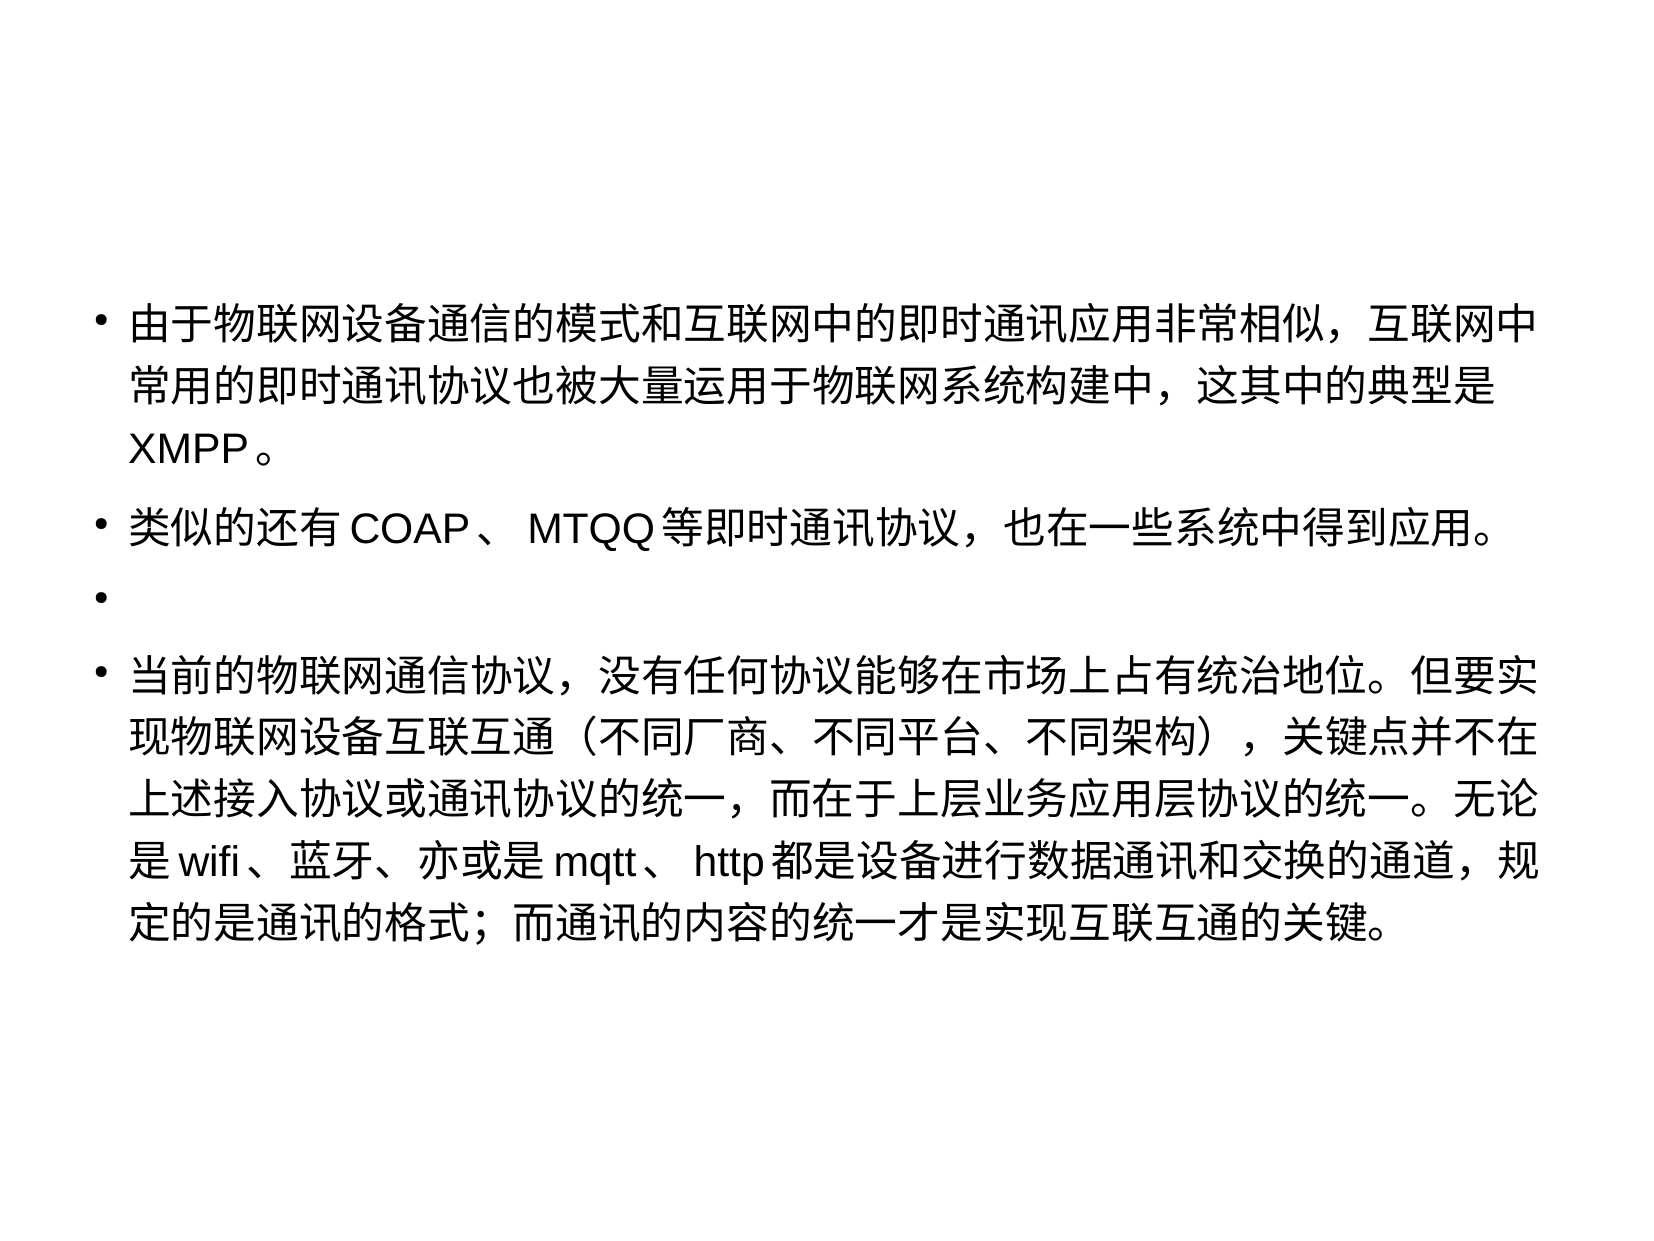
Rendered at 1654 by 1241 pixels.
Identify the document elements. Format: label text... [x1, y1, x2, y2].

list 由于物联网设备通信的模式和互联网中的即时通讯应用非常相似，互联网中常用的即时通讯协议也被大量运用于物联网系统构建中，这其中的典型是XMPP。 类似的还有COAP、MTQQ等即时通讯协议，也在一些系统中得到应用。 当前的物联网通信协议，没有任何协议能够在市场上占有统治地位。但要实现物联网设备互联互通（不同厂商、不同平台、不同架构），关键点并不在上述接入协议或通讯协议的统一，而在于上层业务应用层协议的统一。无论是wifi、蓝牙、亦或是mqtt、http都是设备进行数据通讯和交换的通道，规定的是通讯的格式；而通讯的内容的统一才是实现互联互通的关键。 [82, 290, 1571, 1010]
